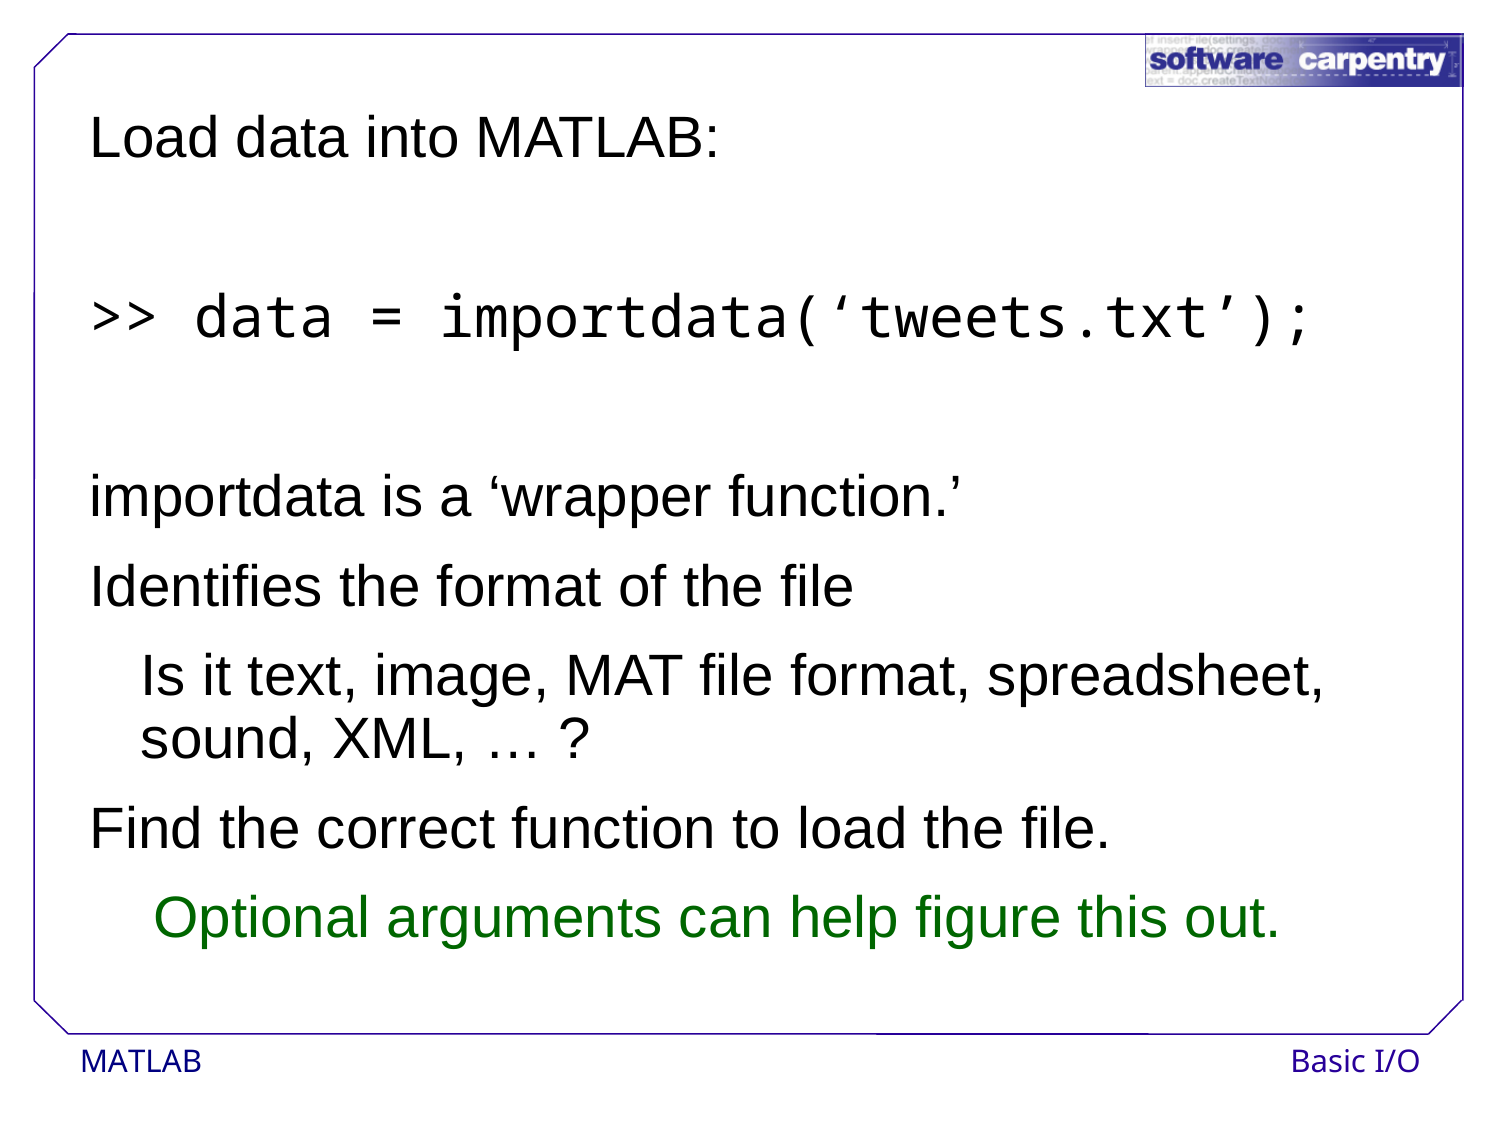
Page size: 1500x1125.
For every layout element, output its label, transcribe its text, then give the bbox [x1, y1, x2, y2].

picture [1145, 33, 1464, 87]
list Load data into MATLAB: >> data = importdata(‘tweets.txt’); importdata is a ‘wrapper function.’ Identifies the format of the file Is it text, image, MAT file format, spreadsheet, sound, XML, … ? Find the correct function to load the file. Optional arguments can help figure this out. [75, 99, 1363, 1013]
